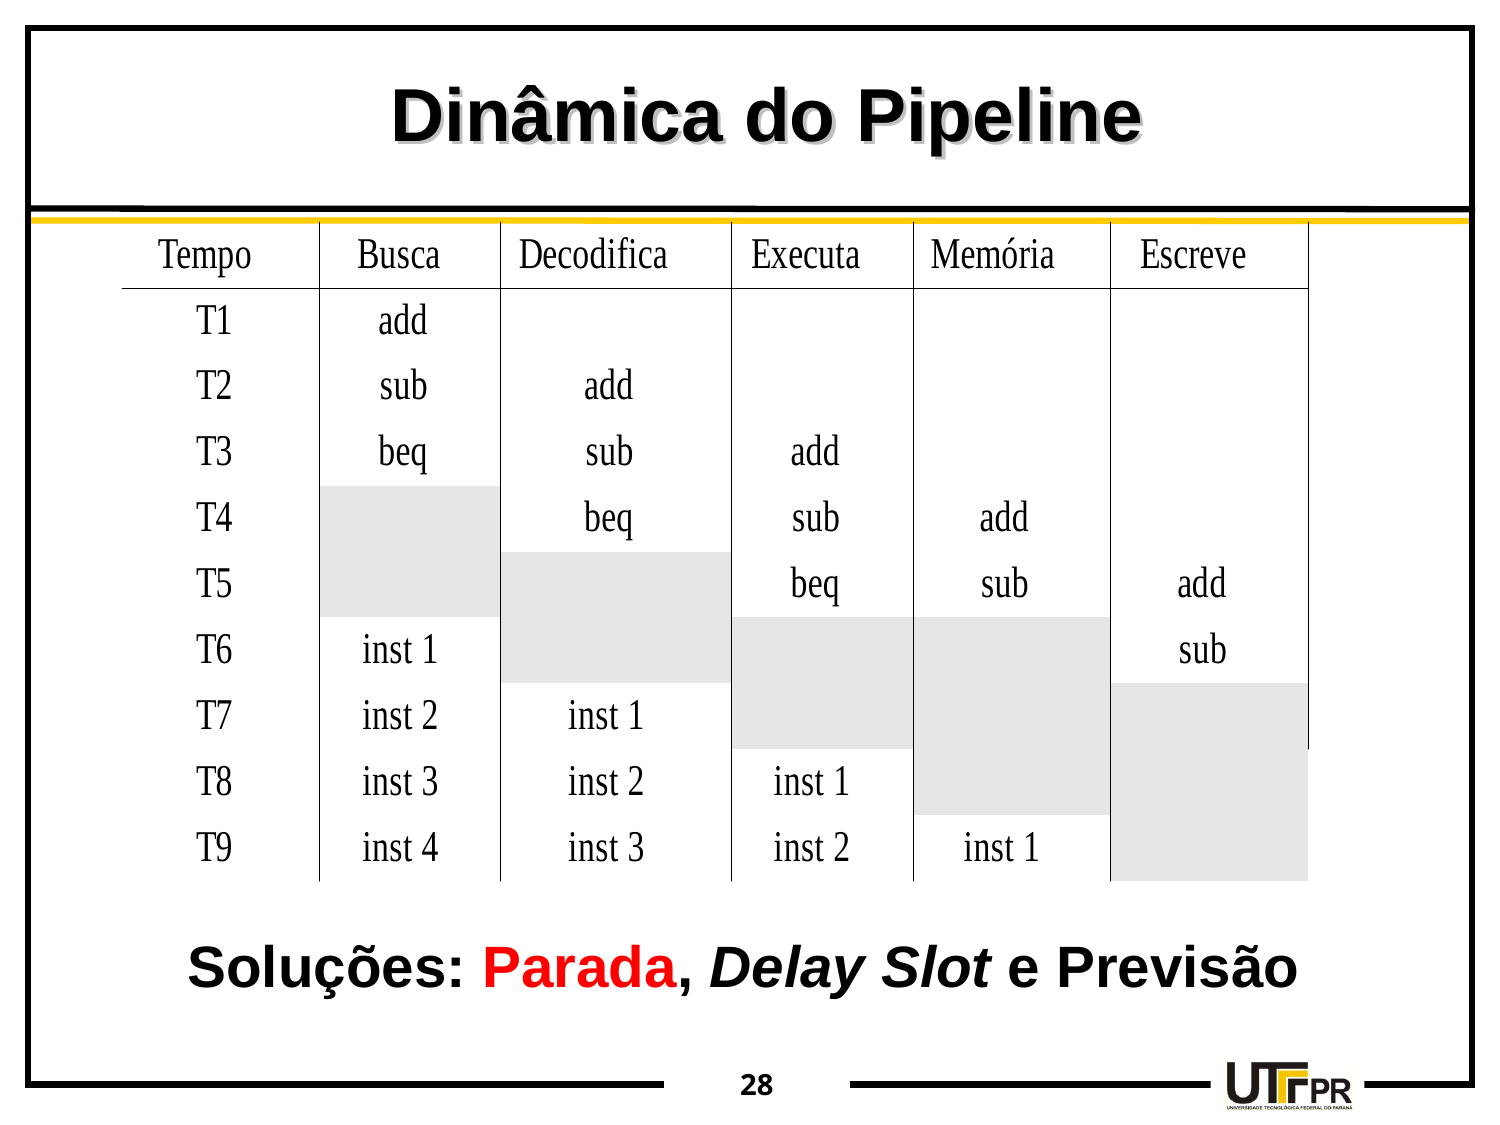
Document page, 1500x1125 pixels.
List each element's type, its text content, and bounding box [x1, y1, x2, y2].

title Dinâmica do Pipeline [29, 73, 1477, 168]
chart [112, 212, 1388, 891]
list Soluções: Parada, Delay Slot e Previsão [49, 224, 1438, 1086]
picture [1226, 1086, 1353, 1110]
